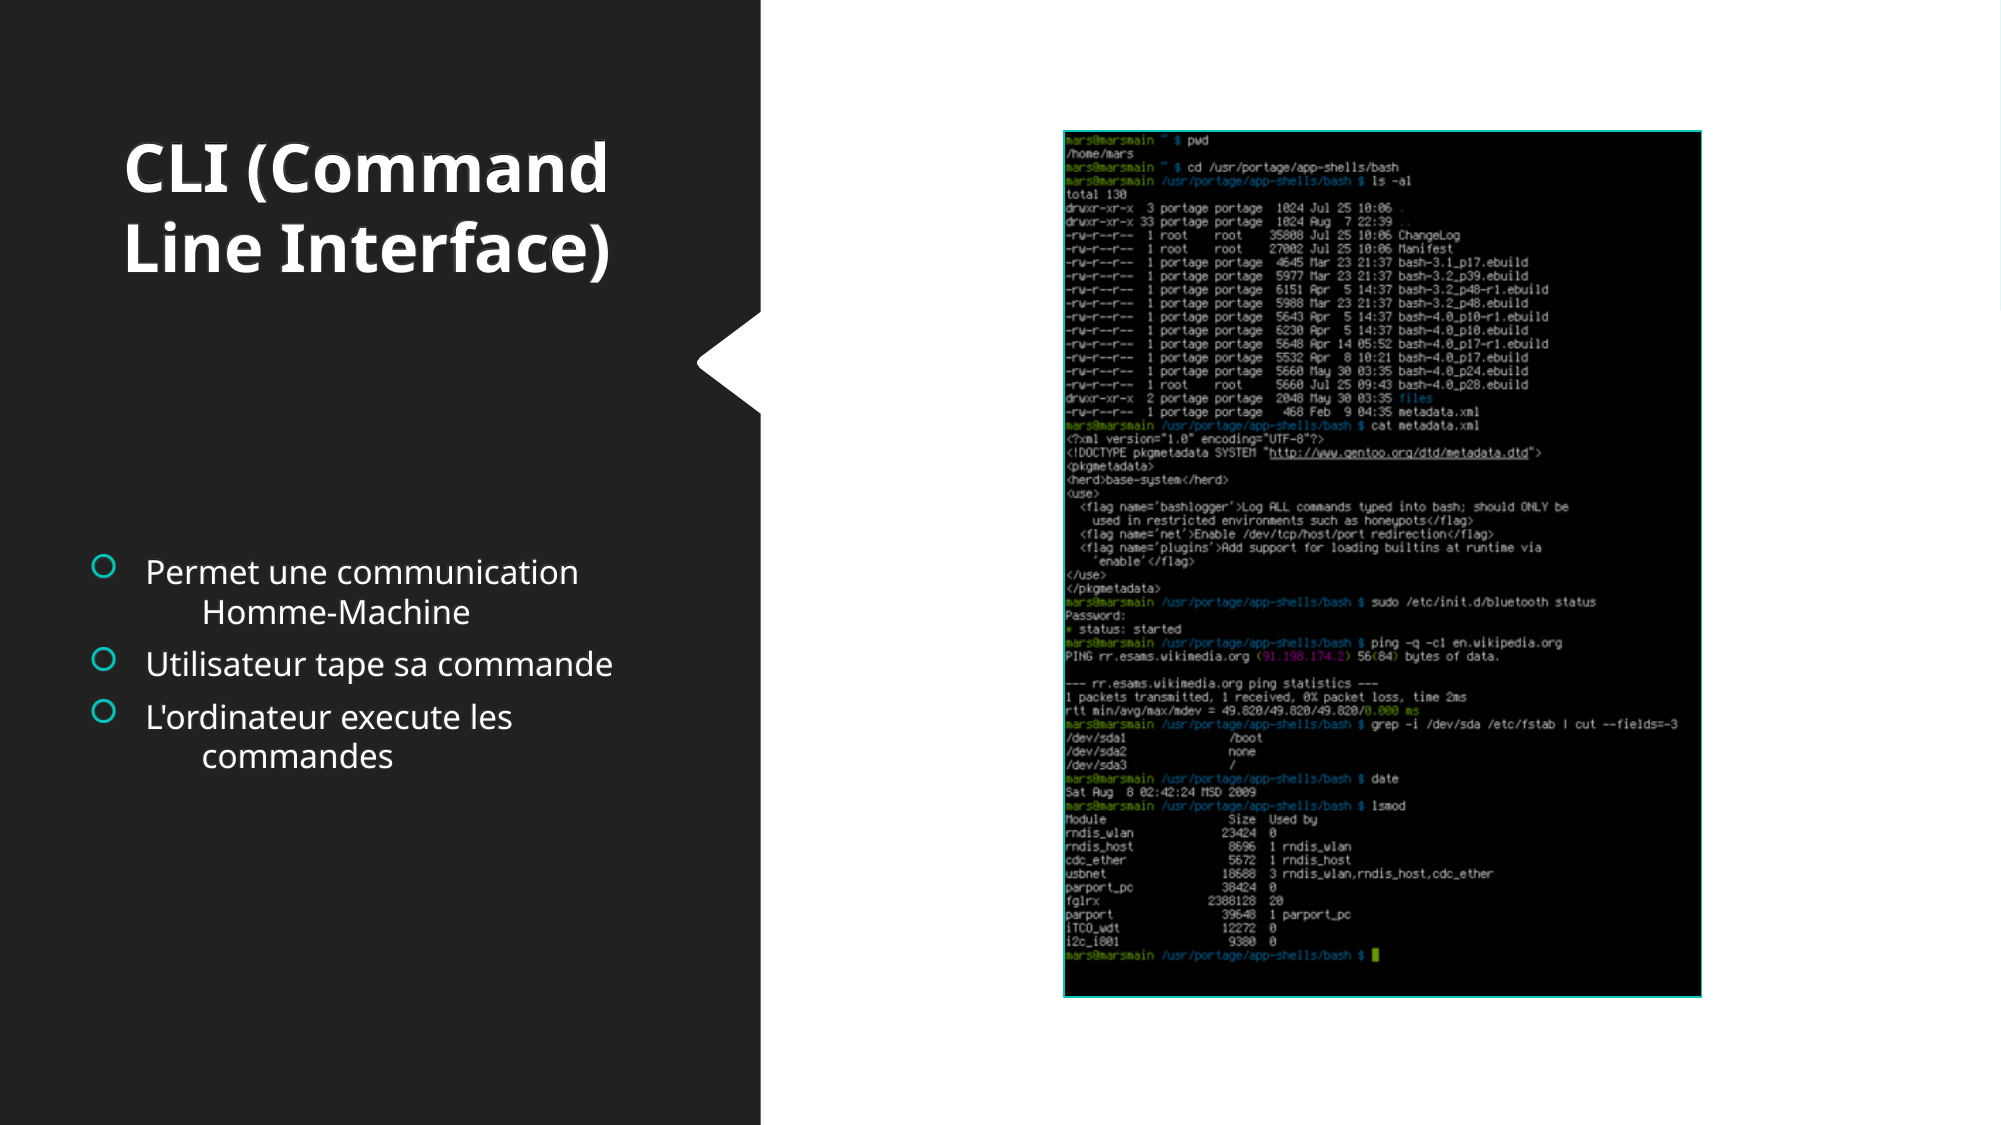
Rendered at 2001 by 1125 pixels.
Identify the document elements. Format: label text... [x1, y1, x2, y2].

picture [1064, 131, 1701, 997]
text_box [0, 0, 2000, 1125]
list Permet une communication Homme-Machine Utilisateur tape sa commande L'ordinateur execute les commandes [74, 335, 661, 992]
title CLI (Command Line Interface) [74, 75, 661, 294]
